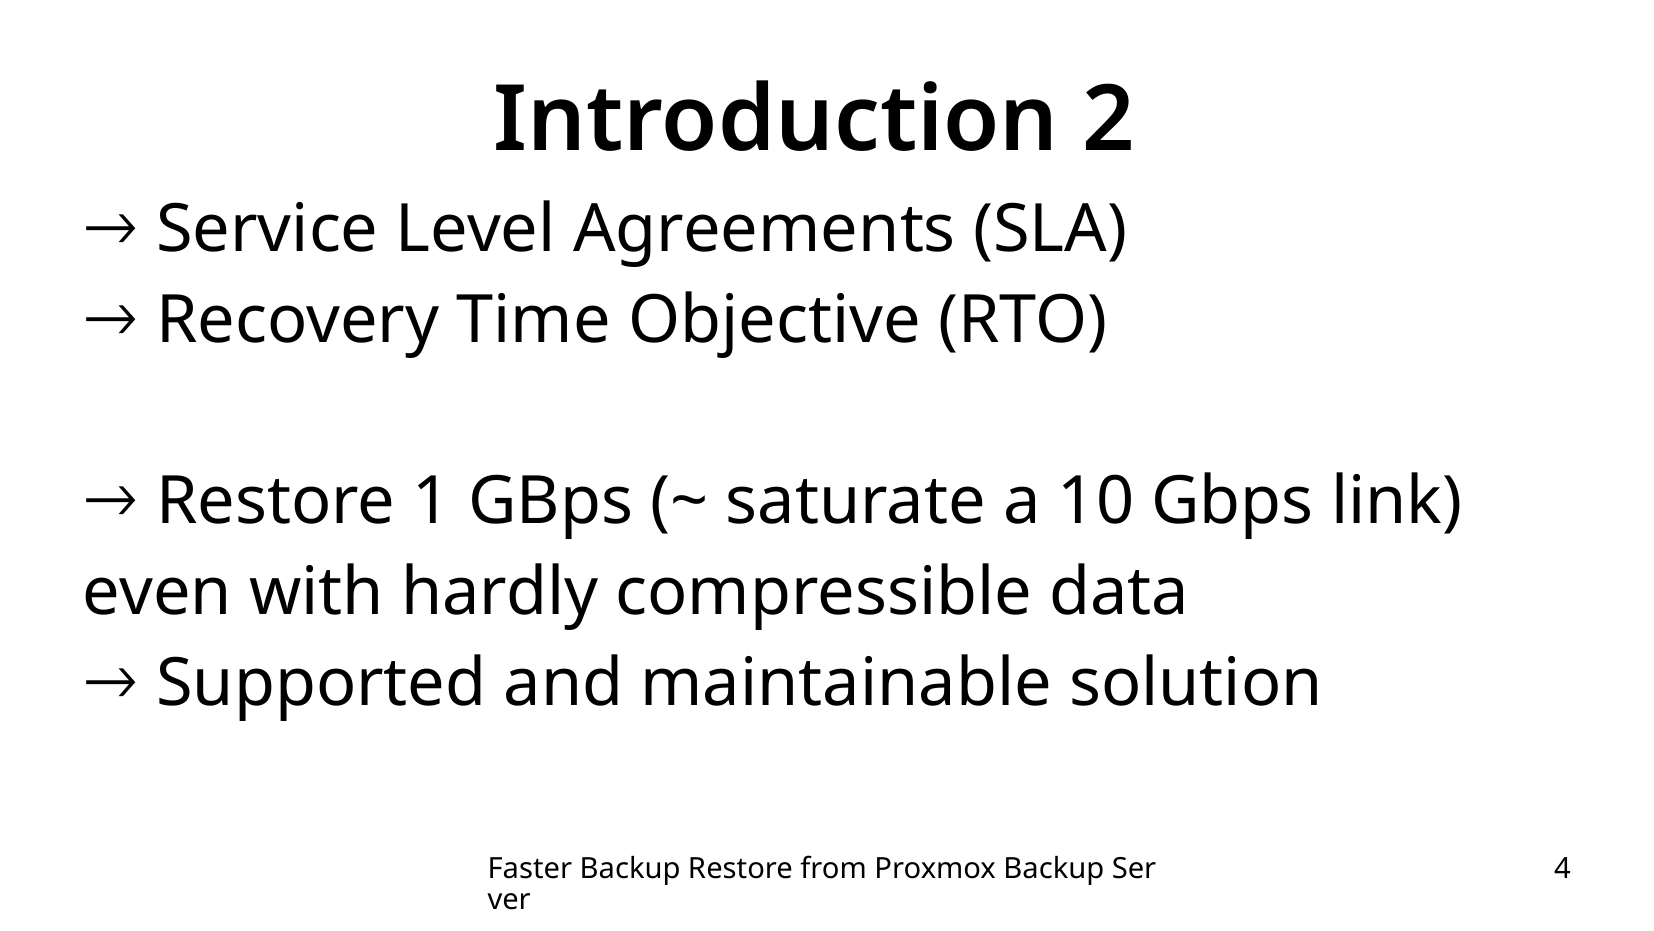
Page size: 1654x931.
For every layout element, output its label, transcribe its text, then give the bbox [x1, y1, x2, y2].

title 🡒 Service Level Agreements (SLA) 🡒 Recovery Time Objective (RTO) 🡒 Restore 1 GBps (~ saturate a 10 Gbps link) even with hardly compressible data 🡒 Supported and maintainable solution [82, 180, 1571, 846]
title Introduction 2 [82, 37, 1571, 180]
